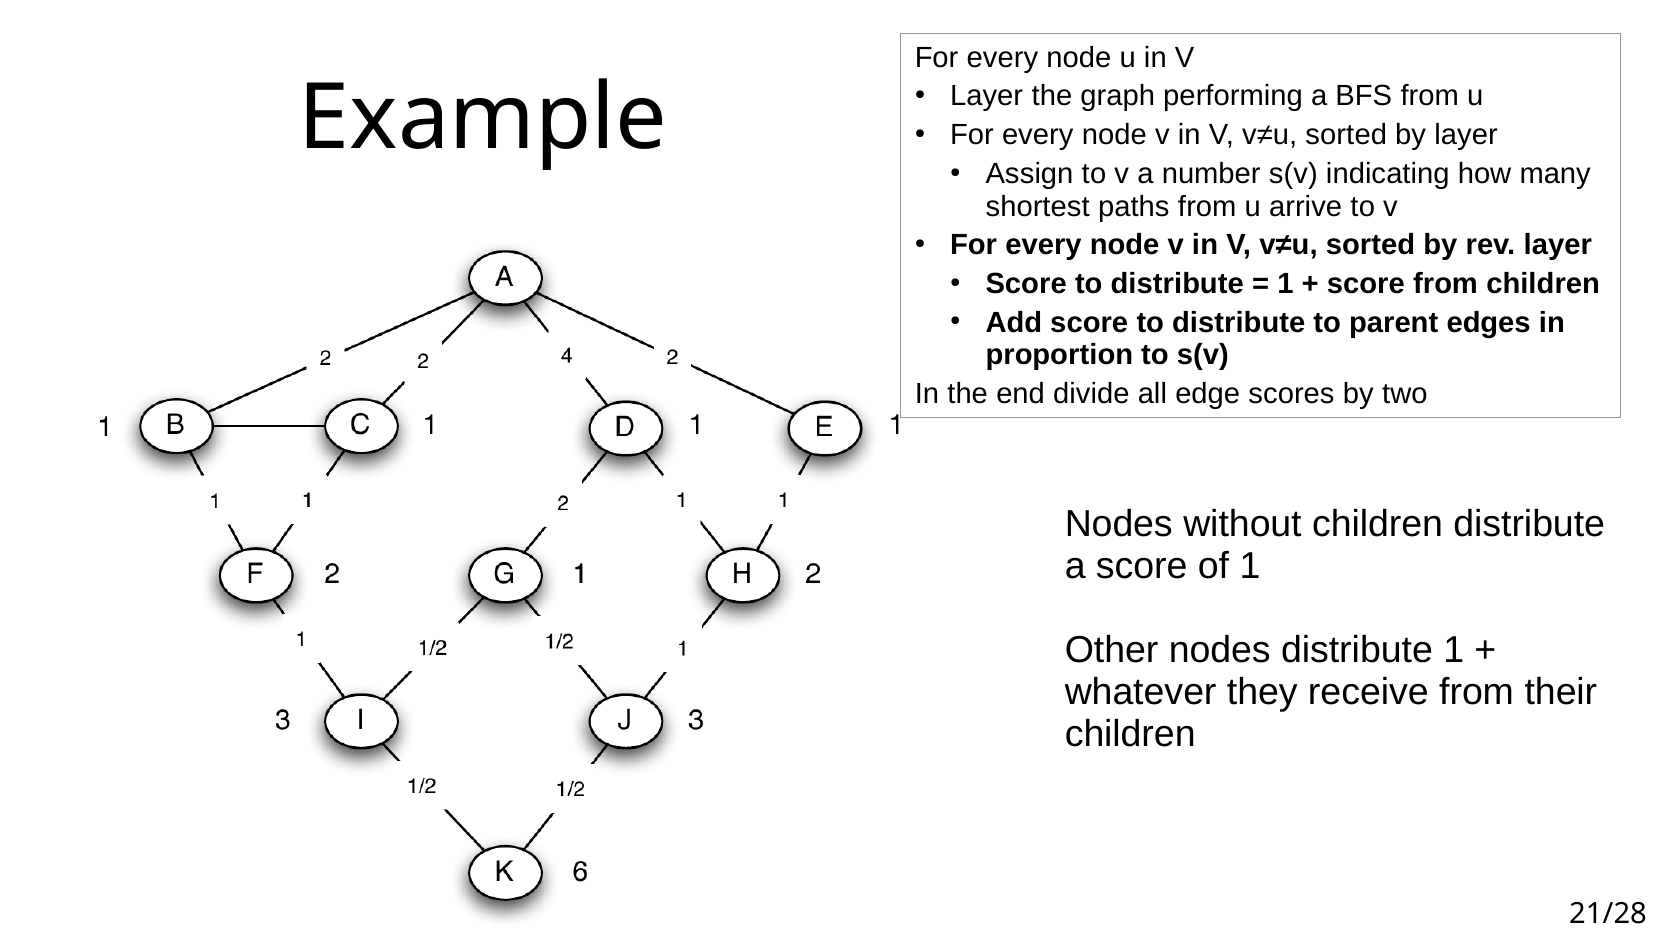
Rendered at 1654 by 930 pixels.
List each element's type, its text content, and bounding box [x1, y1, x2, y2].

title Example [29, 1, 937, 225]
text_box Nodes without children distribute a score of 1 Other nodes distribute 1 + whatever they receive from their children [1050, 494, 1621, 762]
picture [53, 225, 946, 930]
text_box For every node u in V Layer the graph performing a BFS from u For every node v in V, v≠u, sorted by layer Assign to v a number s(v) indicating how many shortest paths from u arrive to v For every node v in V, v≠u, sorted by rev. layer Score to distribute = 1 + score from children Add score to distribute to parent edges in proportion to s(v) In the end divide all edge scores by two [900, 33, 1621, 418]
